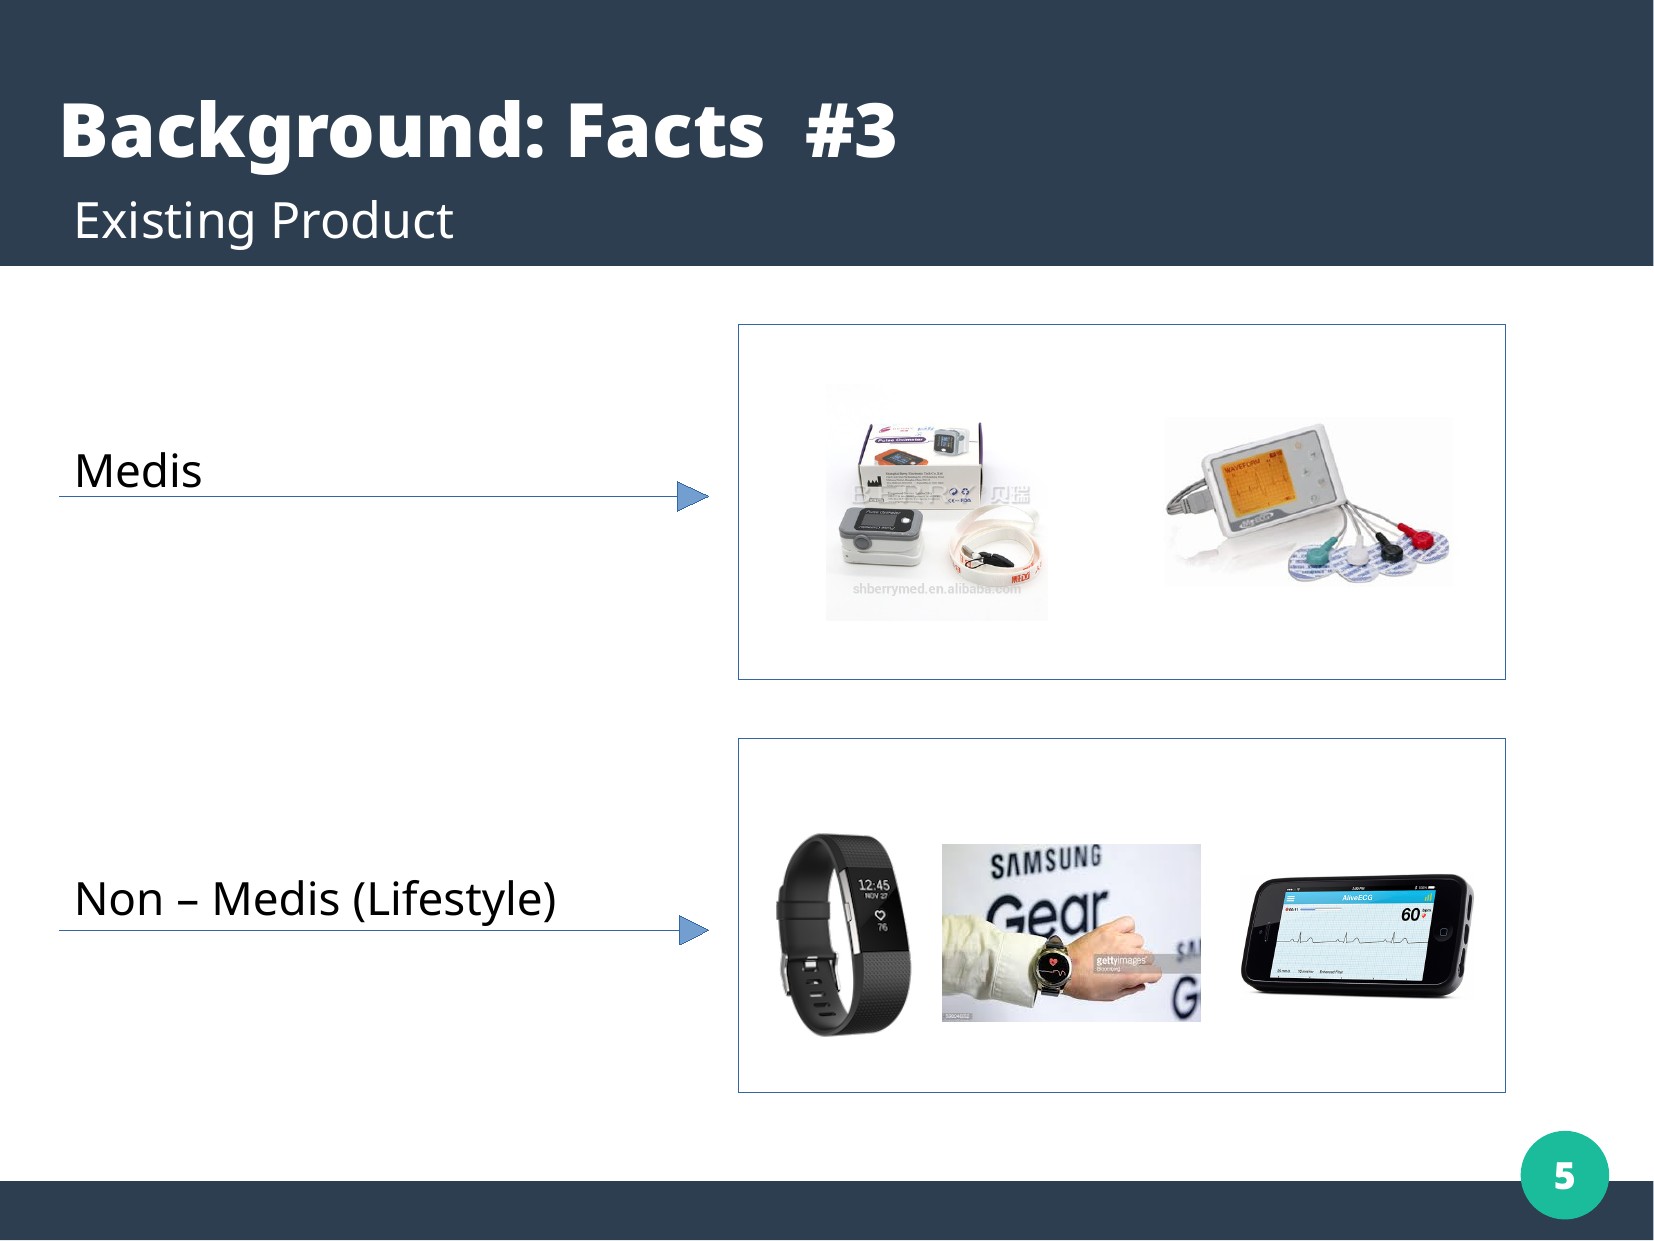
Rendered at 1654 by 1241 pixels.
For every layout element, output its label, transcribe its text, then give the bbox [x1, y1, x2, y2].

text_box [738, 738, 1506, 1093]
text_box Non – Medis (Lifestyle) [59, 859, 650, 928]
text_box Existing Product [58, 178, 650, 266]
title Background: Facts #3 [58, 49, 1595, 207]
text_box [59, 915, 709, 945]
text_box Medis [59, 431, 591, 496]
text_box [738, 324, 1506, 680]
text_box [59, 481, 709, 512]
